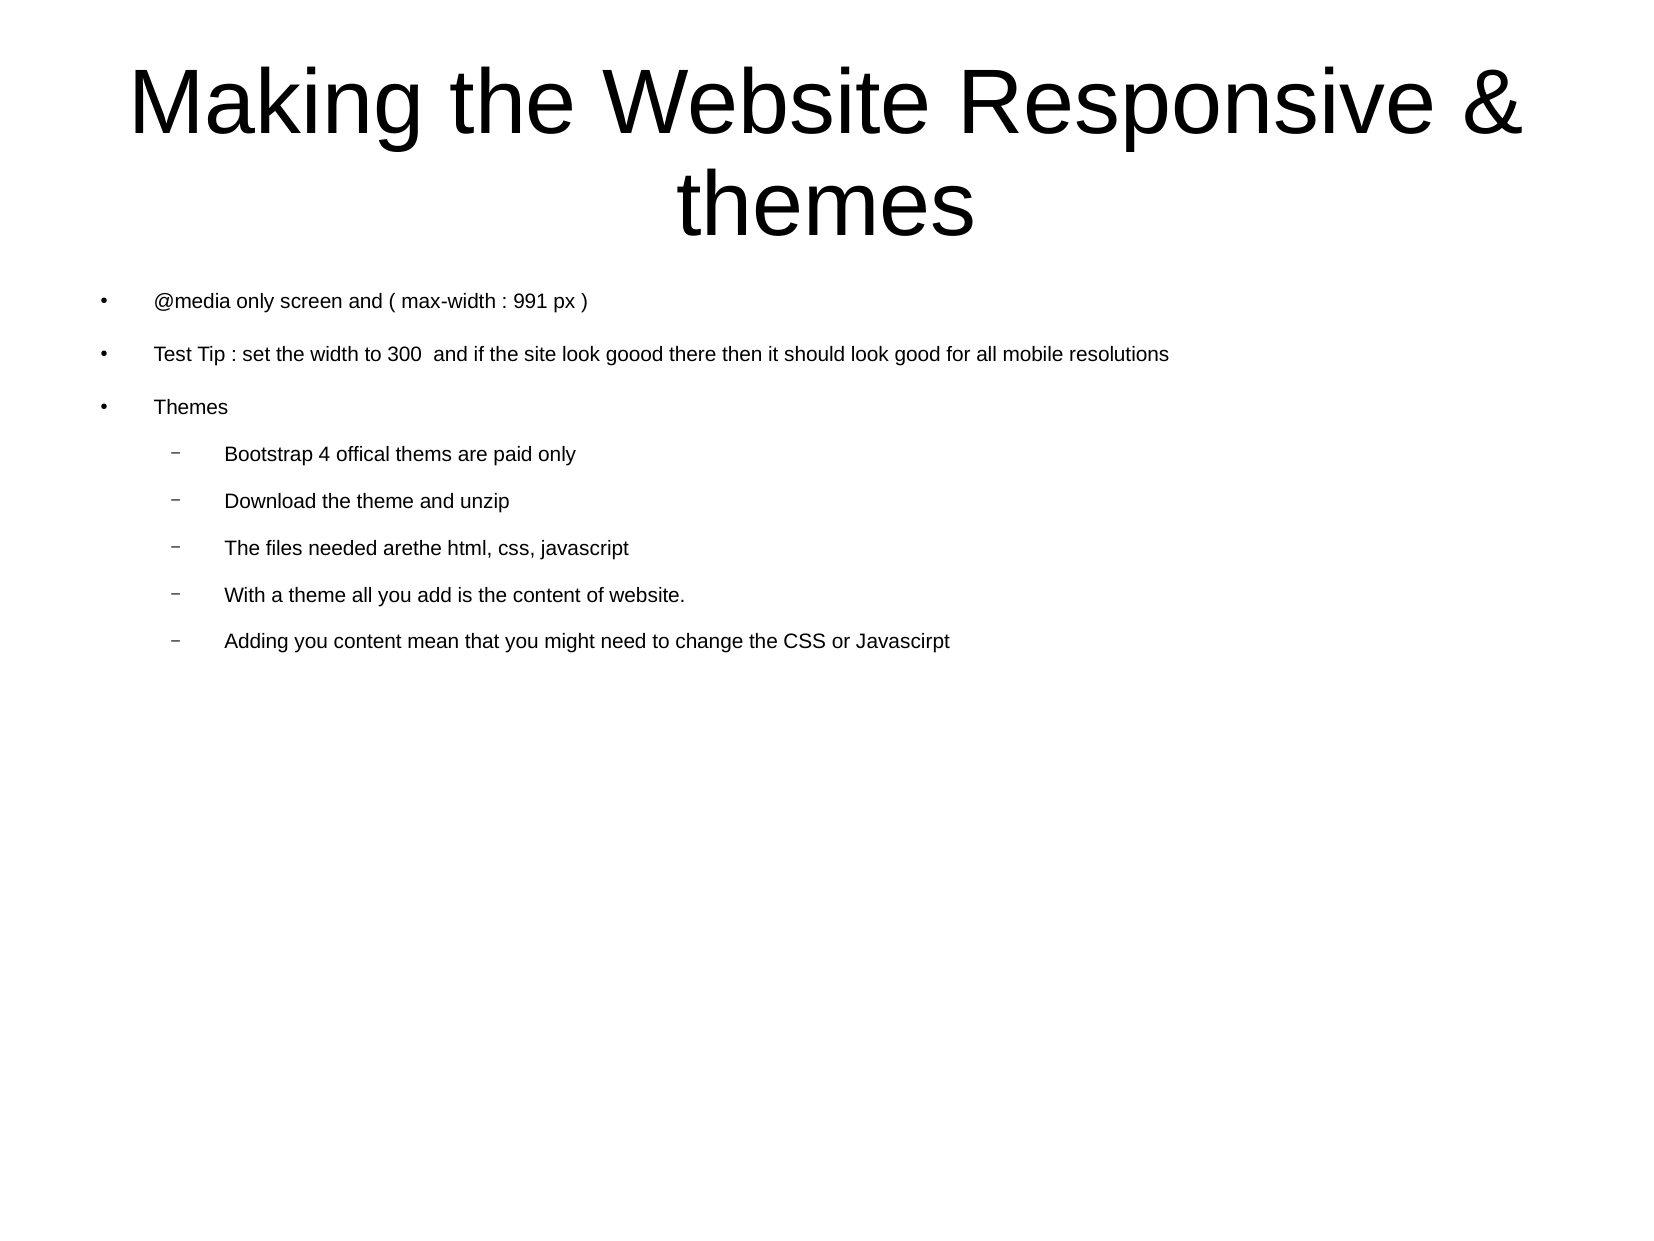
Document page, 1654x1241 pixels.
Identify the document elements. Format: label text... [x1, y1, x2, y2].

title Making the Website Responsive & themes [82, 49, 1571, 257]
list @media only screen and ( max-width : 991 px ) Test Tip : set the width to 300 and if the site look goood there then it should look good for all mobile resolutions Themes Bootstrap 4 offical thems are paid only Download the theme and unzip The files needed arethe html, css, javascript With a theme all you add is the content of website. Adding you content mean that you might need to change the CSS or Javascirpt [82, 290, 1571, 1217]
